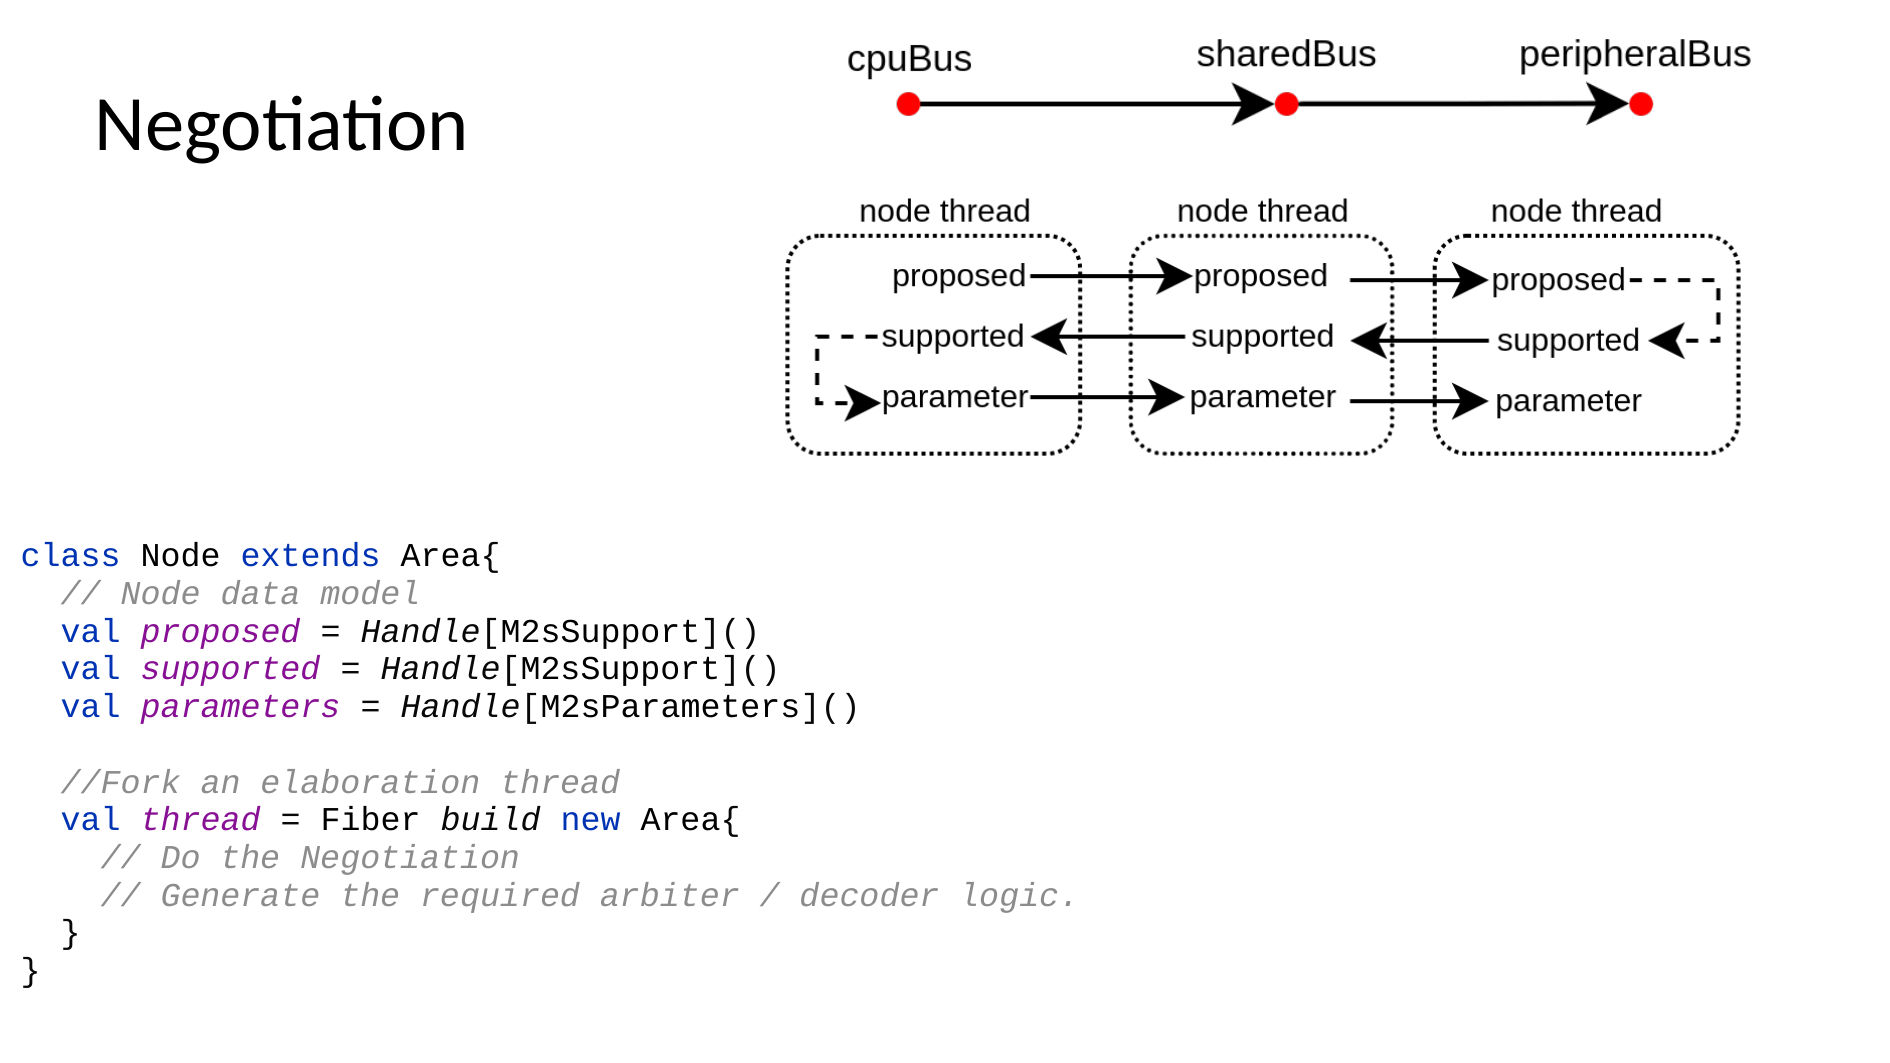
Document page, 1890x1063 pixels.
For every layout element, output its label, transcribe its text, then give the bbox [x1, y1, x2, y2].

title Negotiation [94, 42, 744, 220]
text_box class Node extends Area{ // Node data model val proposed = Handle[M2sSupport]() val supported = Handle[M2sSupport]() val parameters = Handle[M2sParameters]() //Fork an elaboration thread val thread = Fiber build new Area{ // Do the Negotiation // Generate the required arbiter / decoder logic. } } [5, 531, 1123, 1040]
picture [726, 0, 1824, 496]
